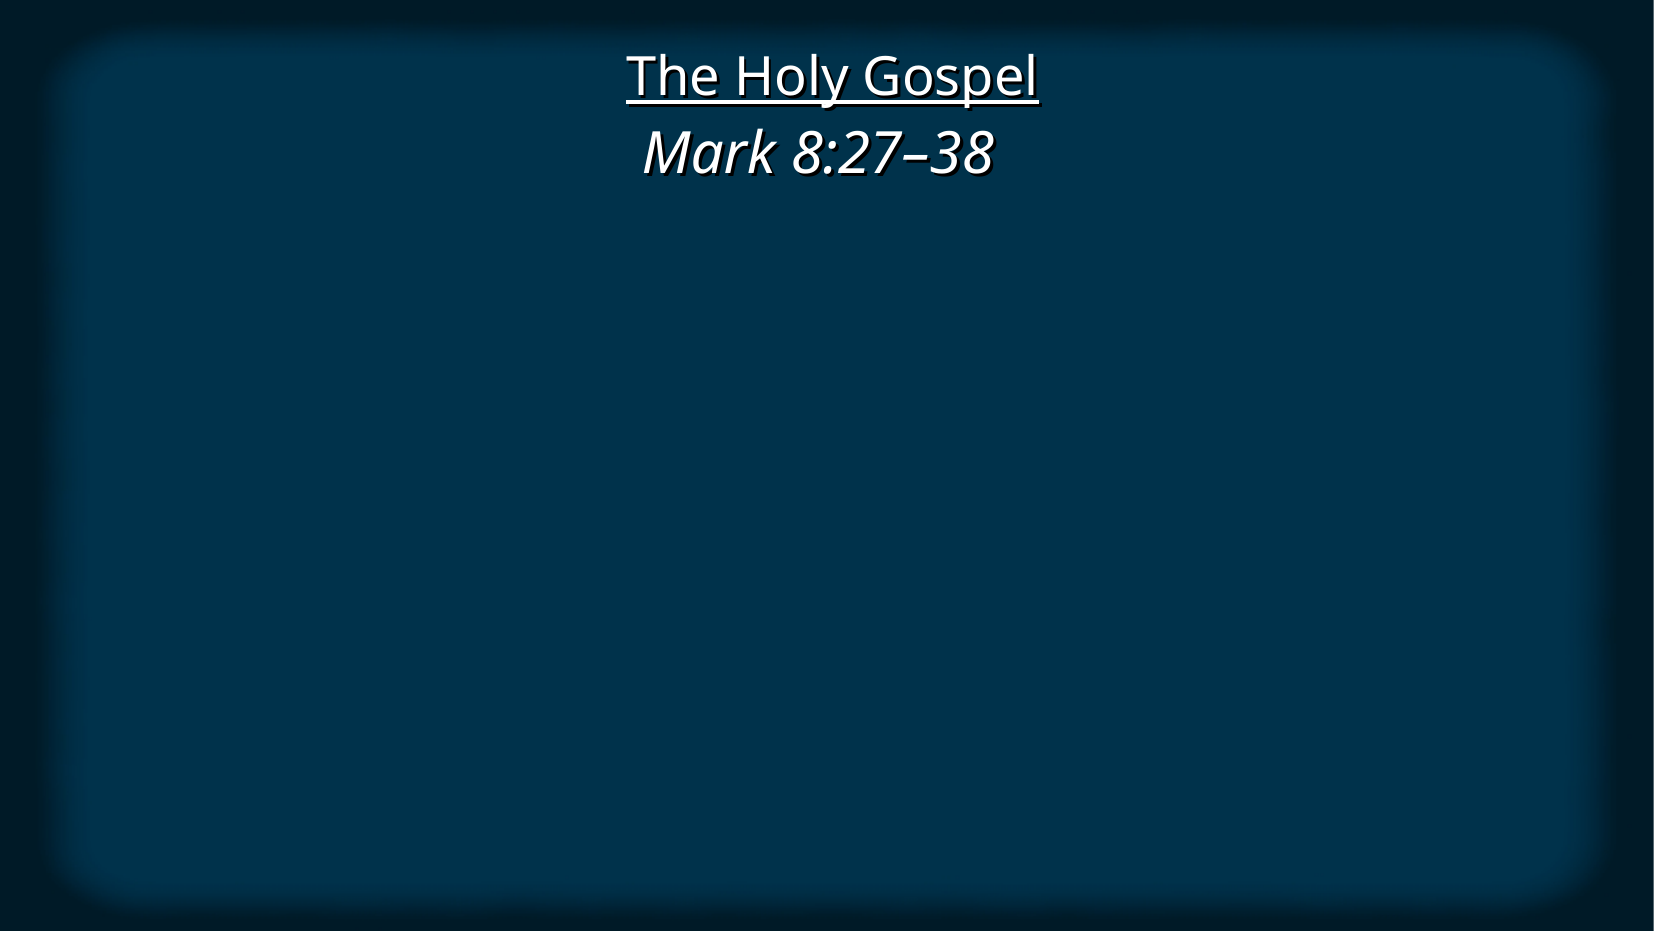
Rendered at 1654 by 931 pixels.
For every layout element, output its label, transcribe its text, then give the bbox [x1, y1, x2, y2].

text_box The Holy Gospel Mark 8:27–38 [75, 30, 1591, 194]
picture [0, 0, 1654, 931]
